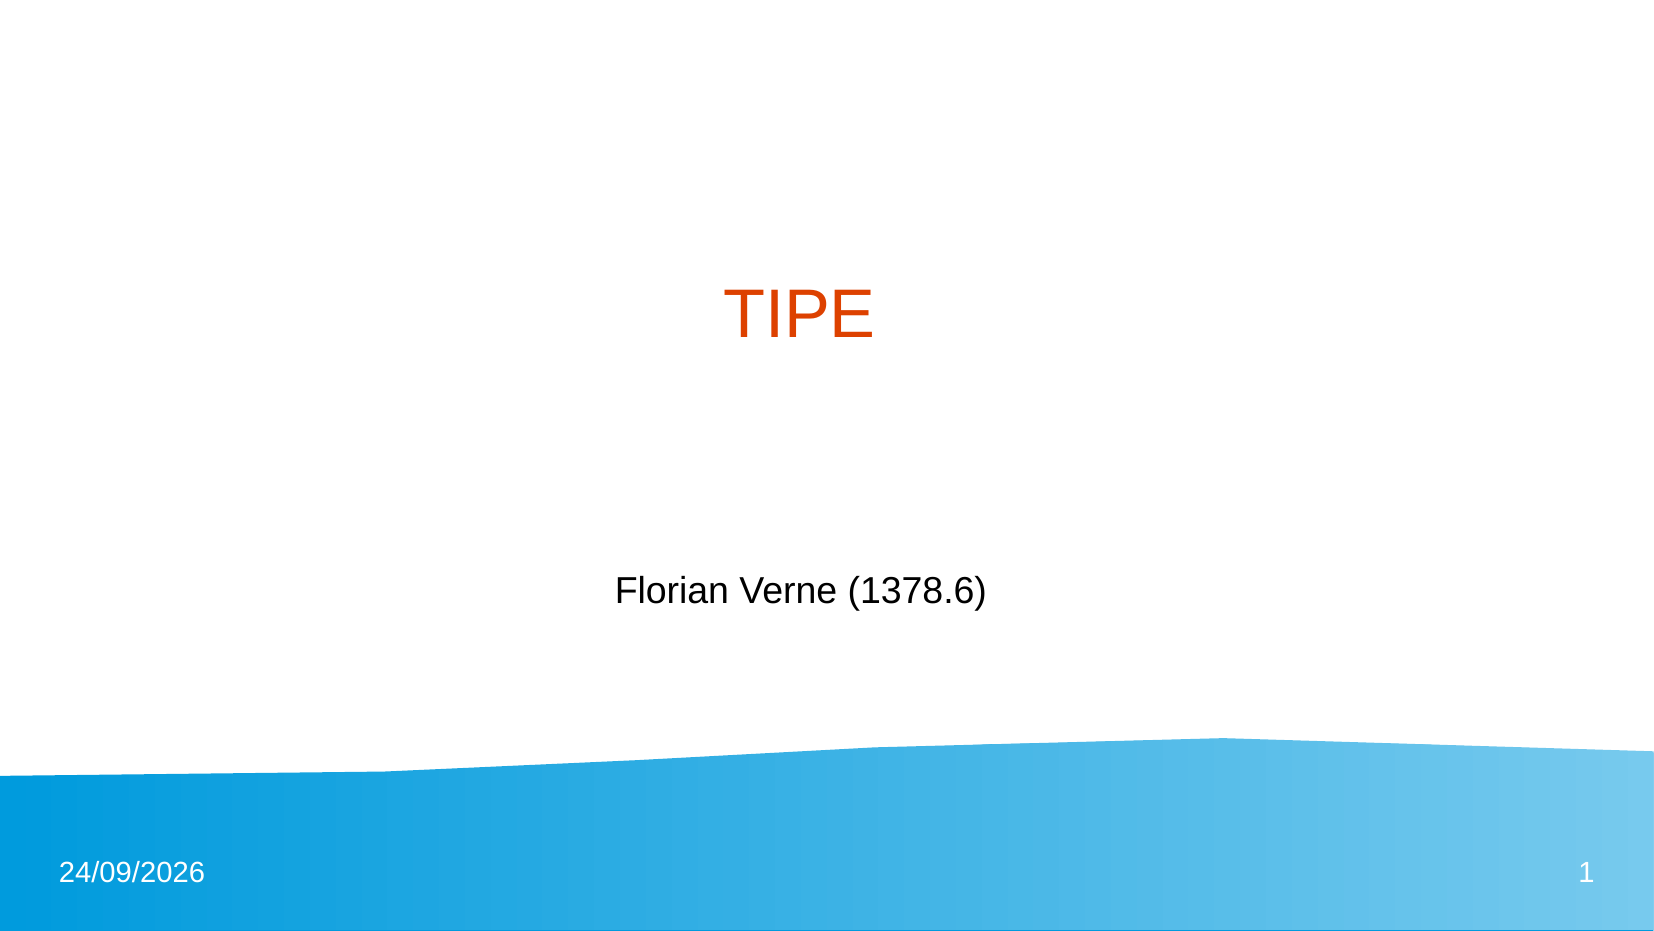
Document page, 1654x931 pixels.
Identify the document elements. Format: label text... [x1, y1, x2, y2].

title TIPE [61, 225, 1538, 403]
text_box Florian Verne (1378.6) [600, 562, 1013, 620]
